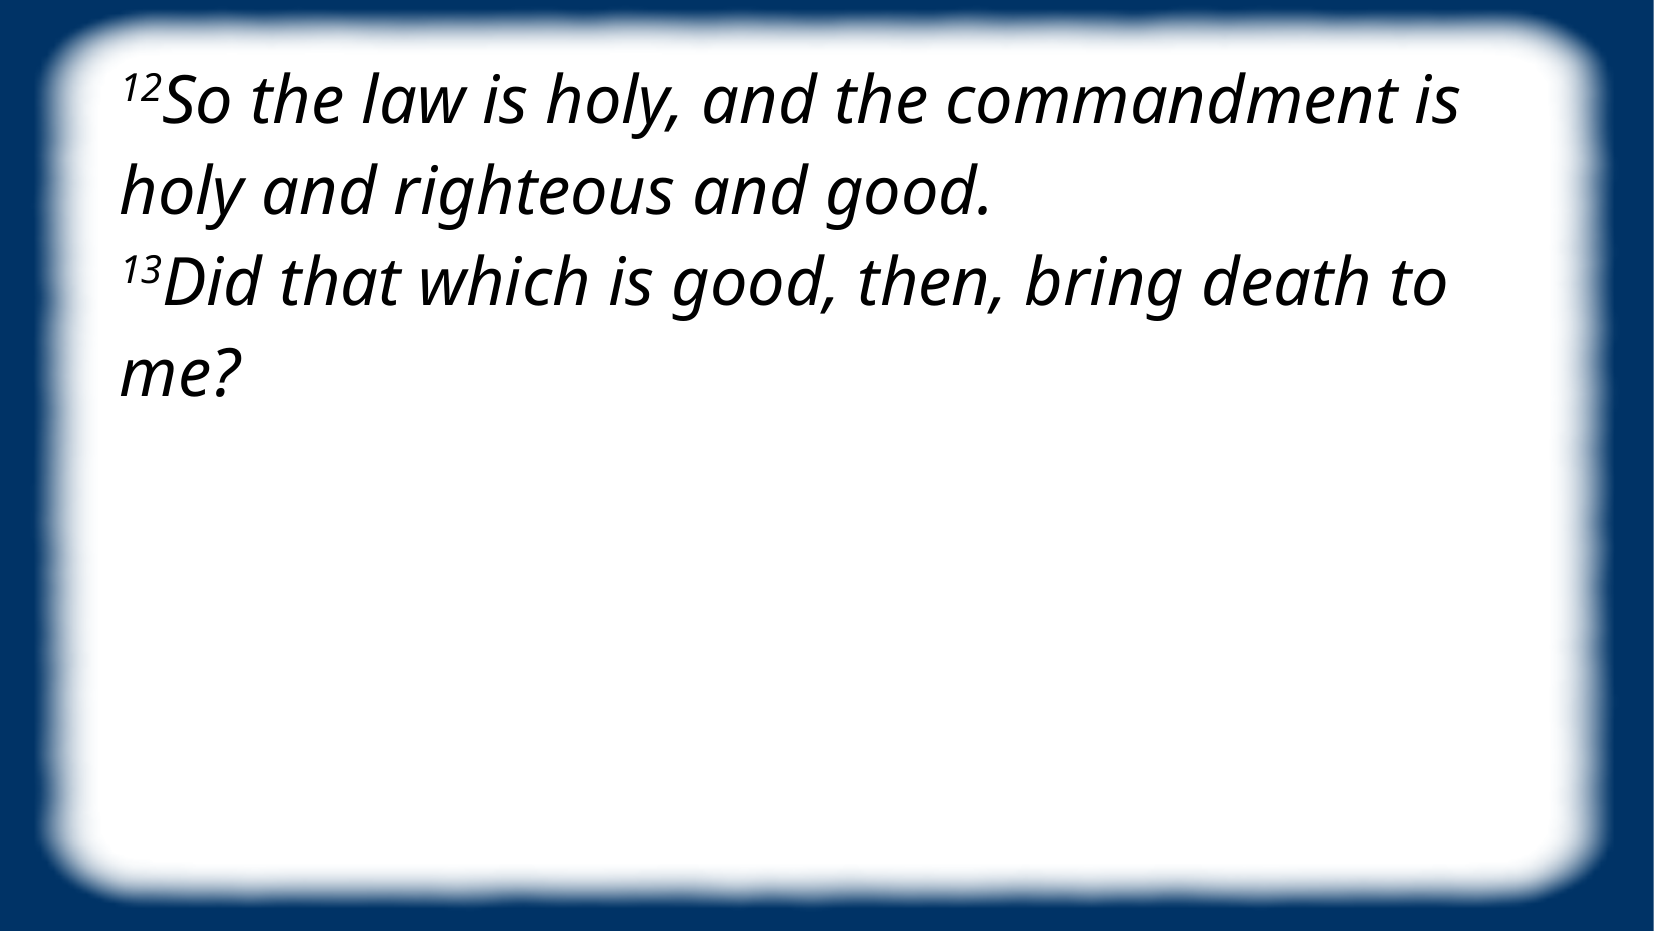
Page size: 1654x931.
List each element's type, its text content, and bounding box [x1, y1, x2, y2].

text_box 12So the law is holy, and the commandment is holy and righteous and good. 13Did that which is good, then, bring death to me? [105, 45, 1546, 415]
picture [0, 0, 1654, 931]
